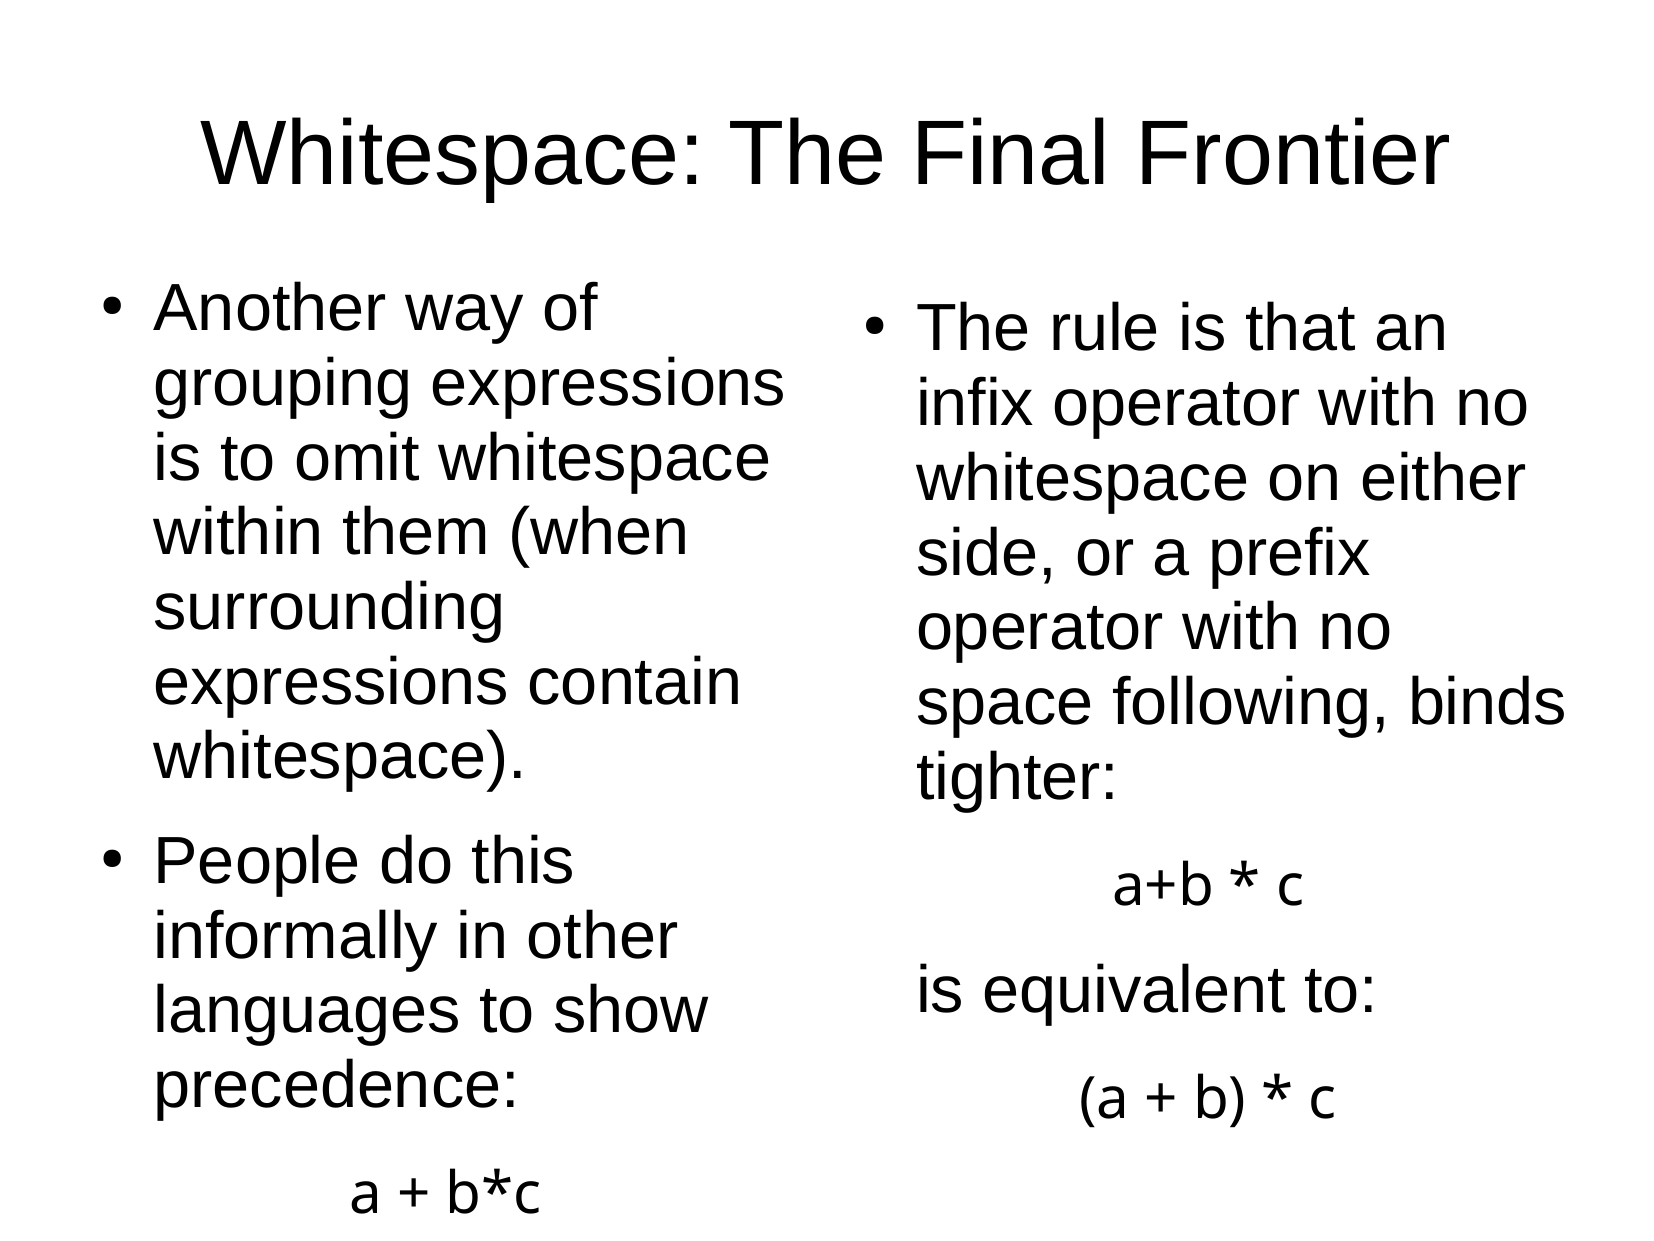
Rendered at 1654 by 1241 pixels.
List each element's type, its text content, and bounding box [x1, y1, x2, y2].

list Another way of grouping expressions is to omit whitespace within them (when surrounding expressions contain whitespace). People do this informally in other languages to show precedence: a + b*c [82, 270, 809, 1223]
list The rule is that an infix operator with no whitespace on either side, or a prefix operator with no space following, binds tighter: a+b * c is equivalent to: (a + b) * c [845, 290, 1572, 1119]
title Whitespace: The Final Frontier [82, 49, 1571, 257]
